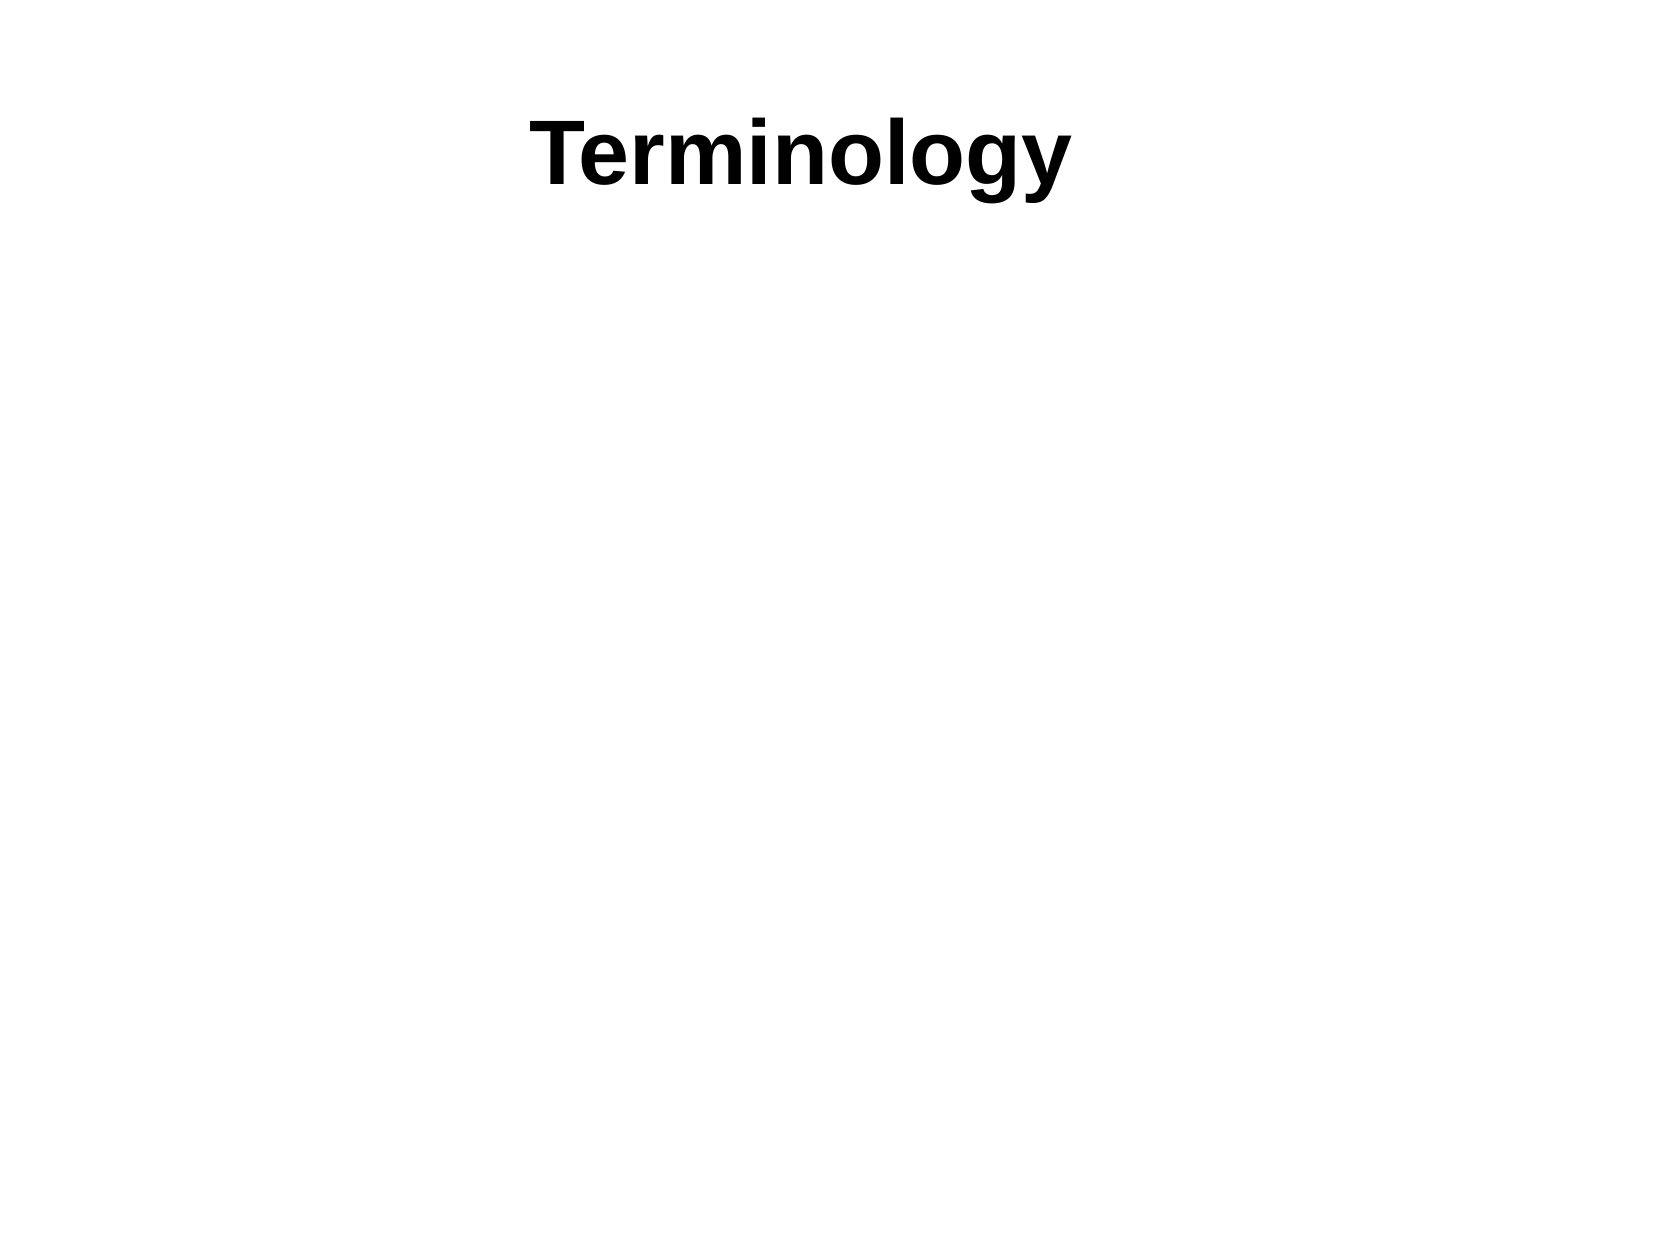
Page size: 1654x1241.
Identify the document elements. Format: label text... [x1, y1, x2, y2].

title Terminology [82, 49, 1571, 257]
